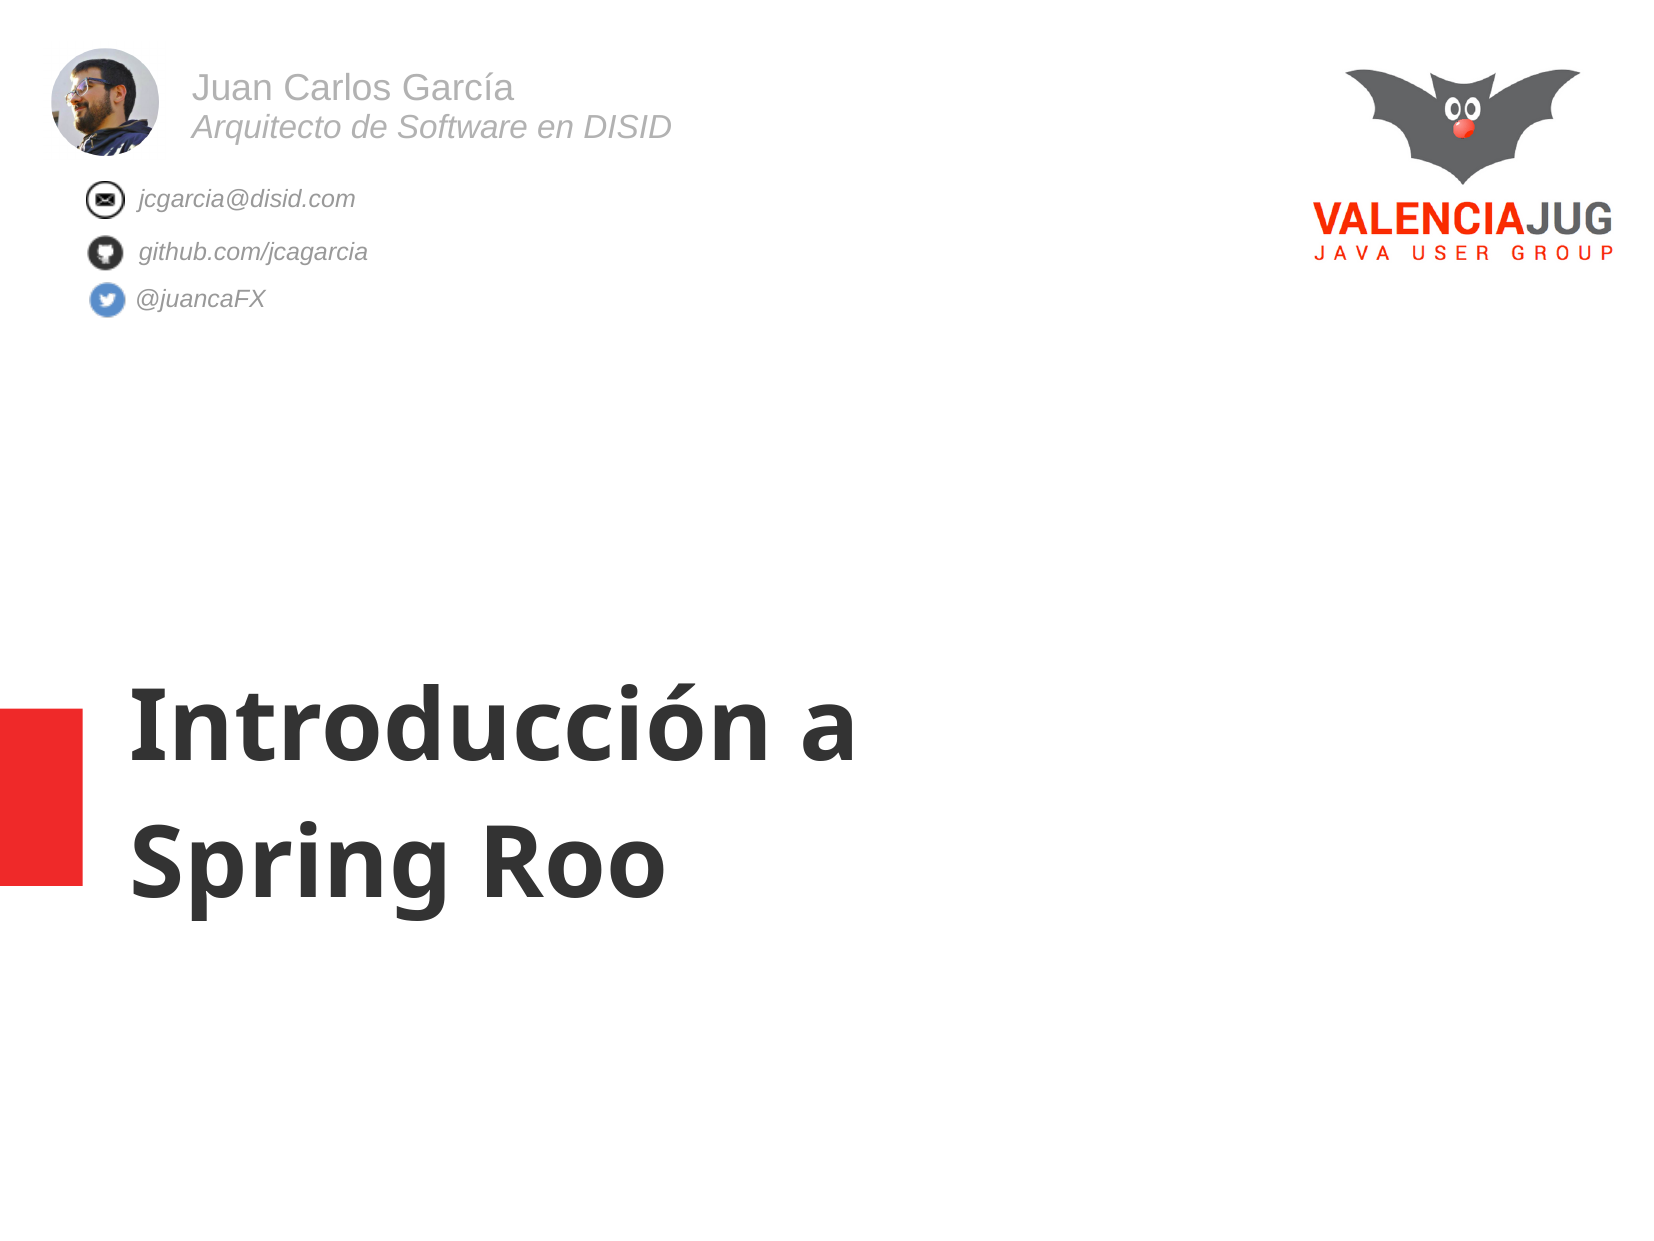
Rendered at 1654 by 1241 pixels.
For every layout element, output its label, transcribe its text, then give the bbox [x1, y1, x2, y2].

picture [86, 234, 124, 272]
picture [86, 181, 124, 219]
picture [88, 281, 120, 319]
text_box github.com/jcagarcia [124, 230, 384, 278]
title Introducción a Spring Roo [129, 672, 1536, 909]
text_box @juancaFX [120, 277, 380, 325]
text_box Juan Carlos García Arquitecto de Software en DISID [177, 59, 804, 200]
text_box jcgarcia@disid.com [124, 177, 384, 225]
picture [1287, 11, 1644, 323]
picture [43, 41, 166, 160]
